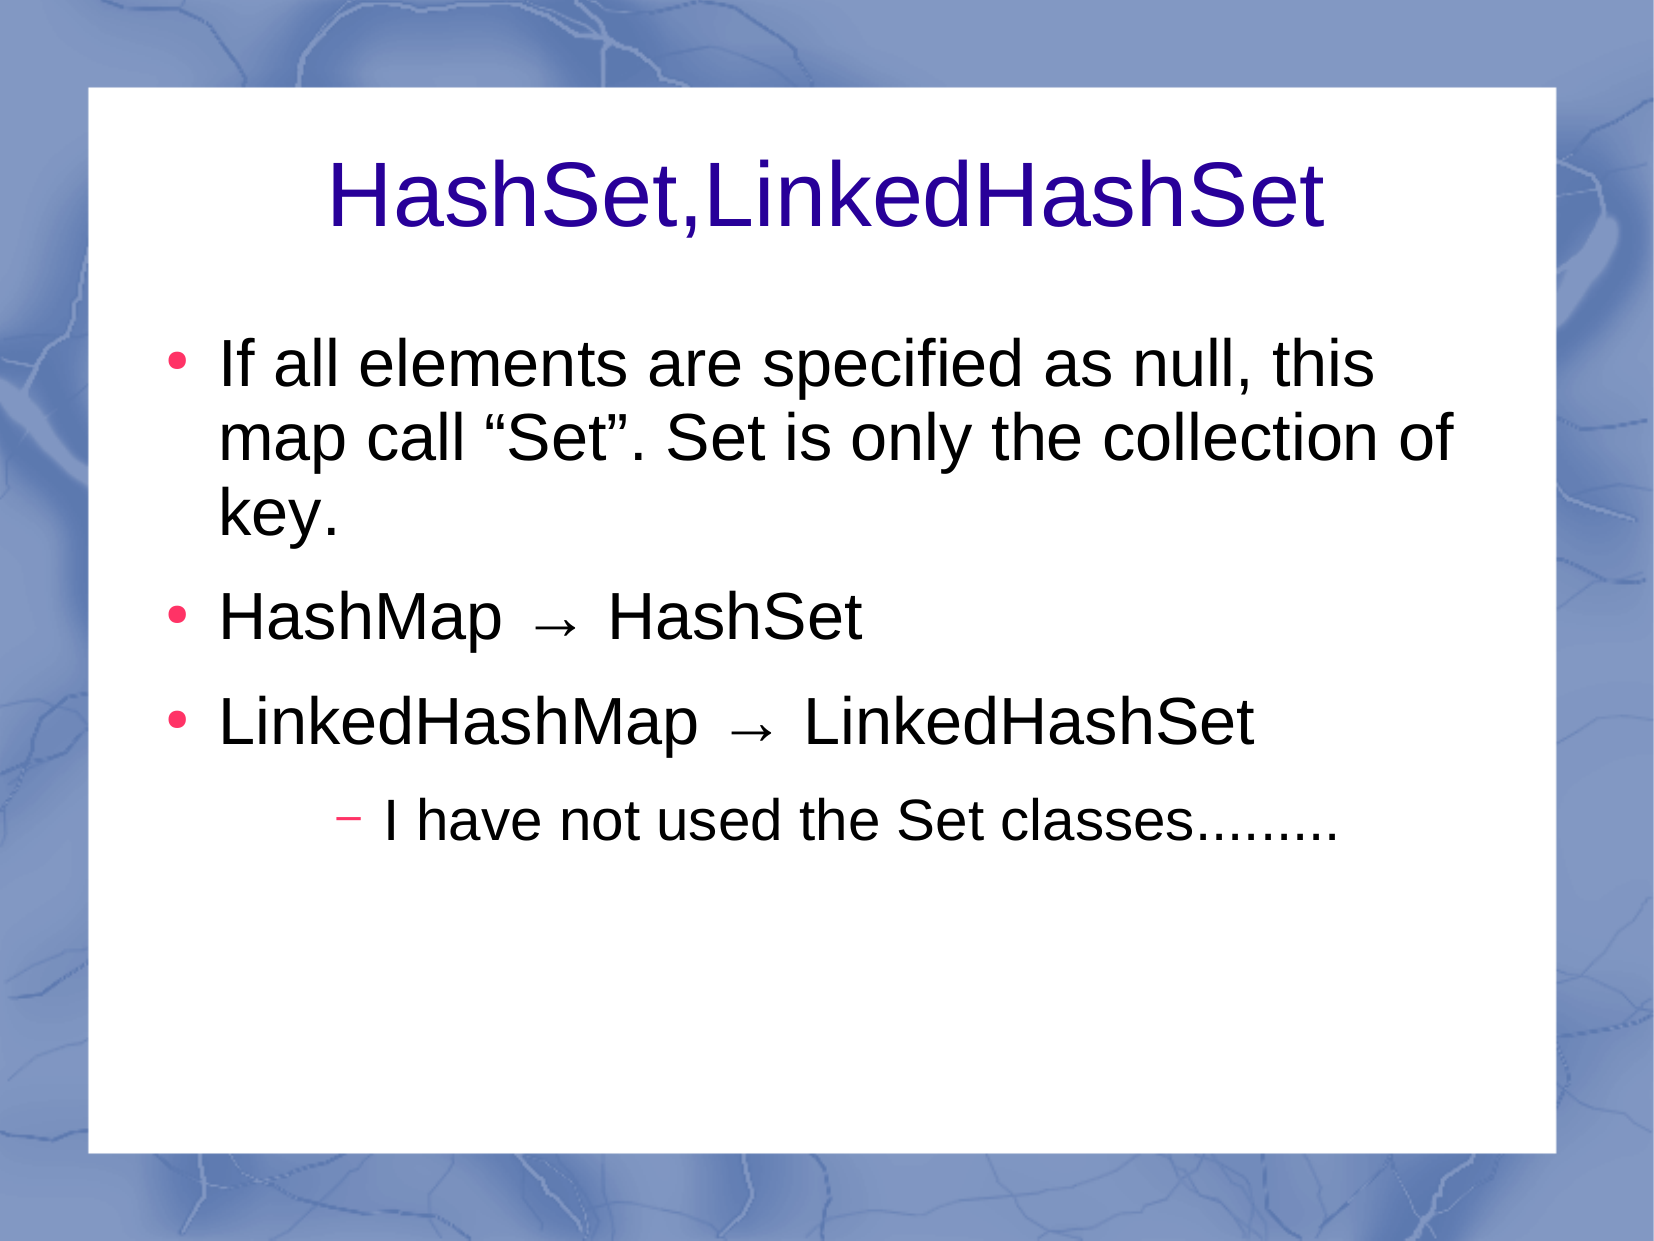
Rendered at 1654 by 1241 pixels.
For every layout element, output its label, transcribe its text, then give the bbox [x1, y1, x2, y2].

picture [0, 0, 1654, 1241]
list If all elements are specified as null, this map call “Set”. Set is only the collection of key. HashMap → HashSet LinkedHashMap → LinkedHashSet I have not used the Set classes......... [147, 325, 1506, 996]
title HashSet,LinkedHashSet [118, 98, 1536, 291]
